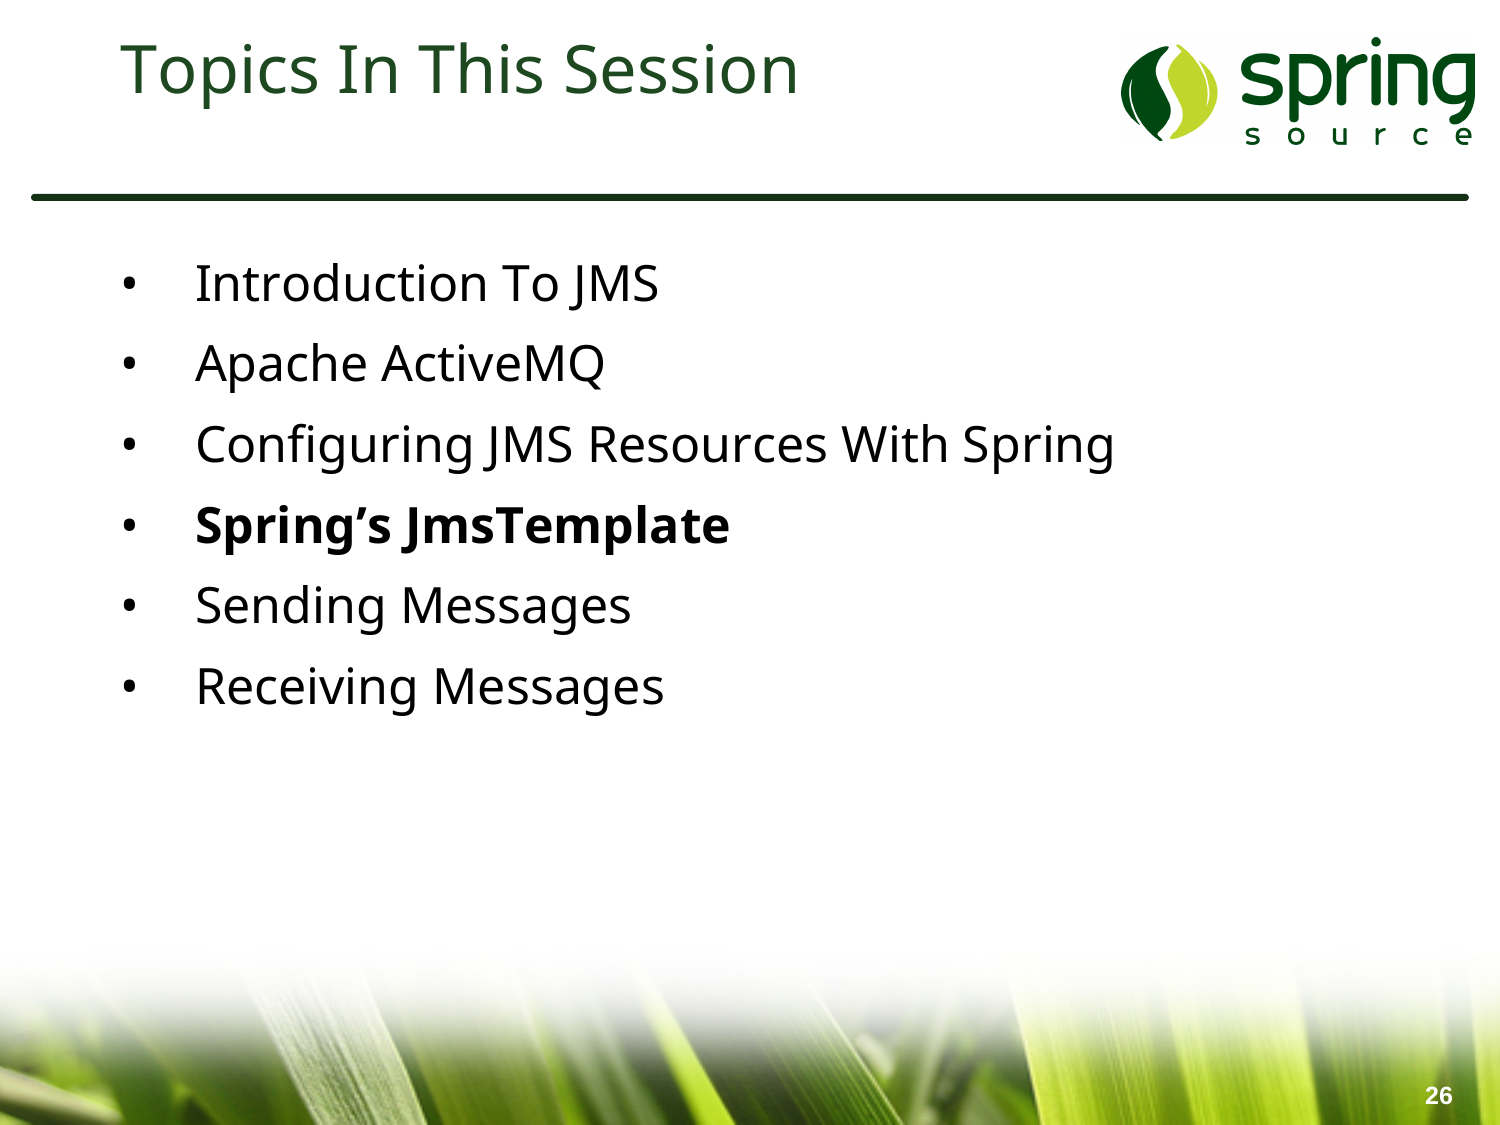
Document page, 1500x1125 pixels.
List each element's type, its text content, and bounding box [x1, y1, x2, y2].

list Introduction To JMS Apache ActiveMQ Configuring JMS Resources With Spring Spring’s JmsTemplate Sending Messages Receiving Messages [105, 239, 1396, 903]
picture [1138, 37, 1475, 145]
title Topics In This Session [105, 15, 1138, 178]
picture [0, 944, 1500, 1125]
